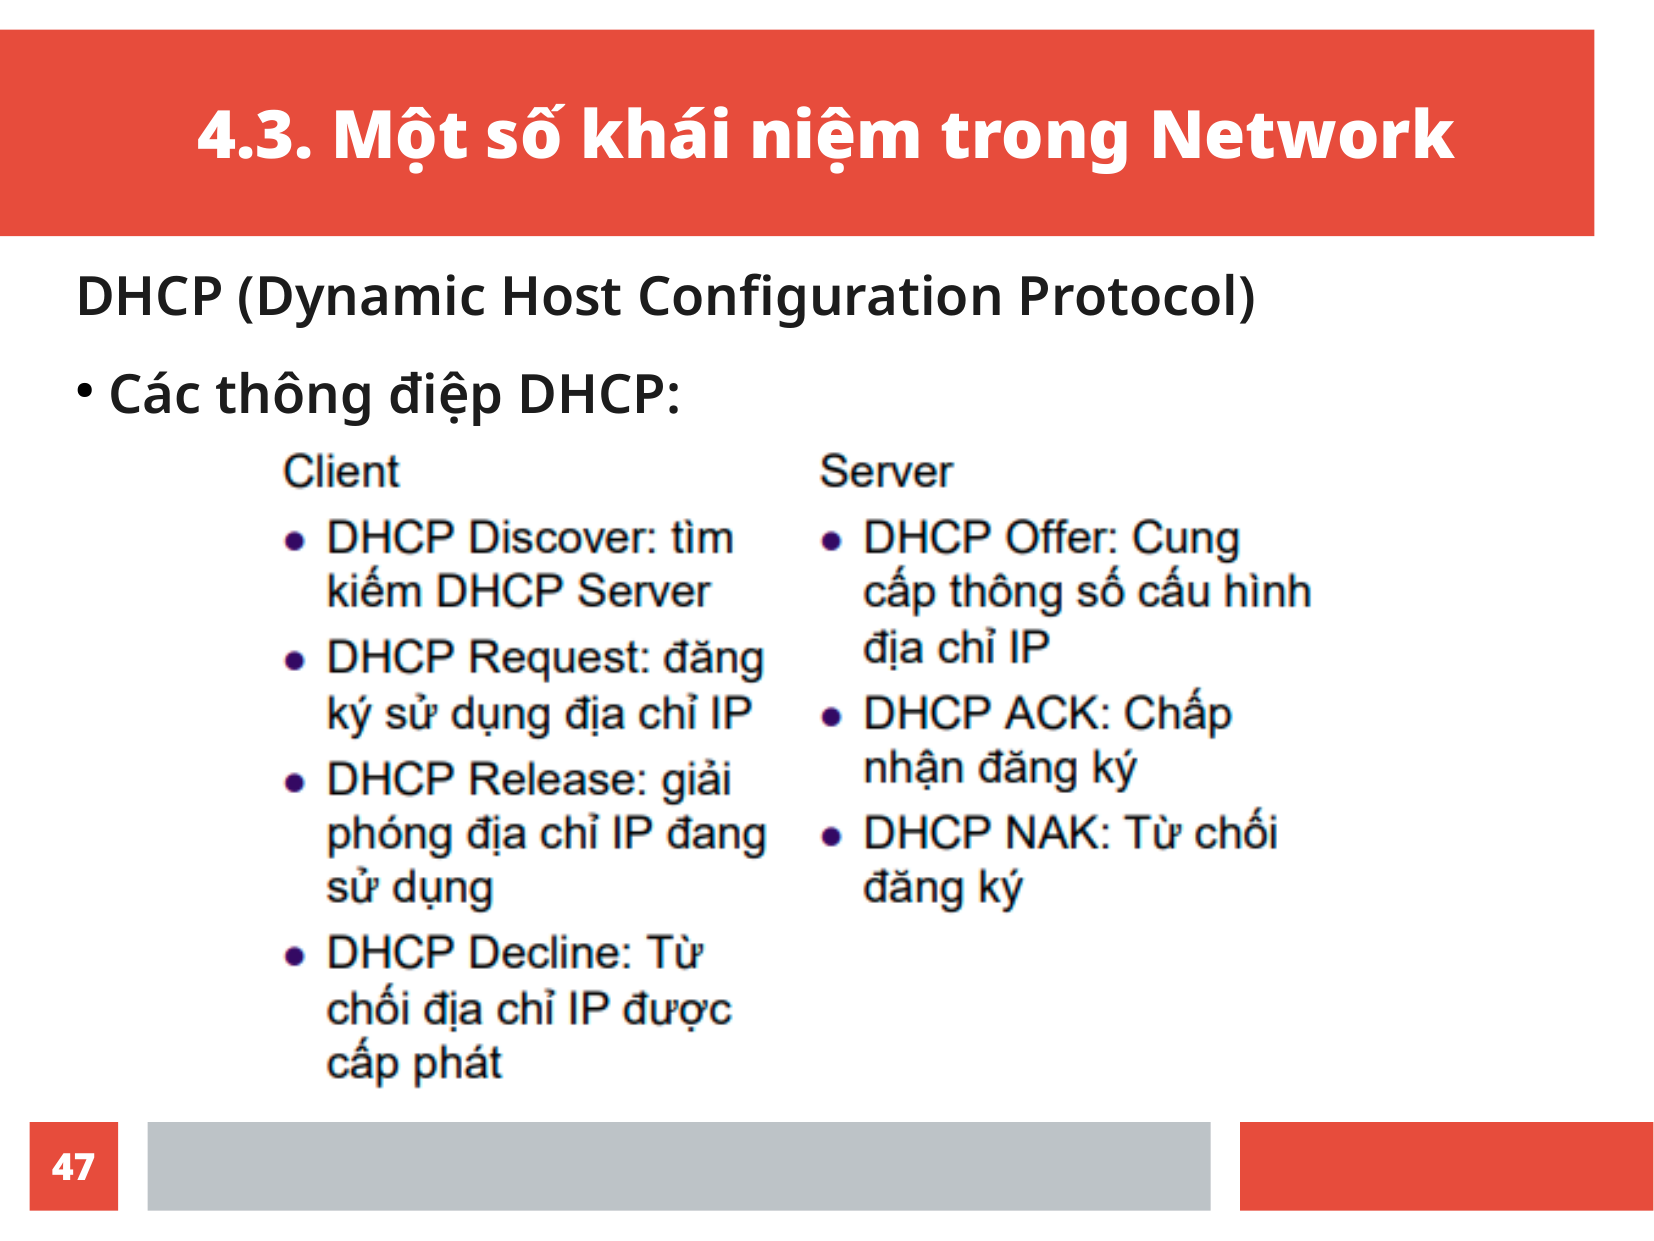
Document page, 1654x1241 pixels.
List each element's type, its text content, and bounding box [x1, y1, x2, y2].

title 4.3. Một số khái niệm trong Network [59, 59, 1595, 207]
list DHCP (Dynamic Host Configuration Protocol) Các thông điệp DHCP: [75, 257, 1581, 1096]
picture [240, 434, 1338, 1091]
